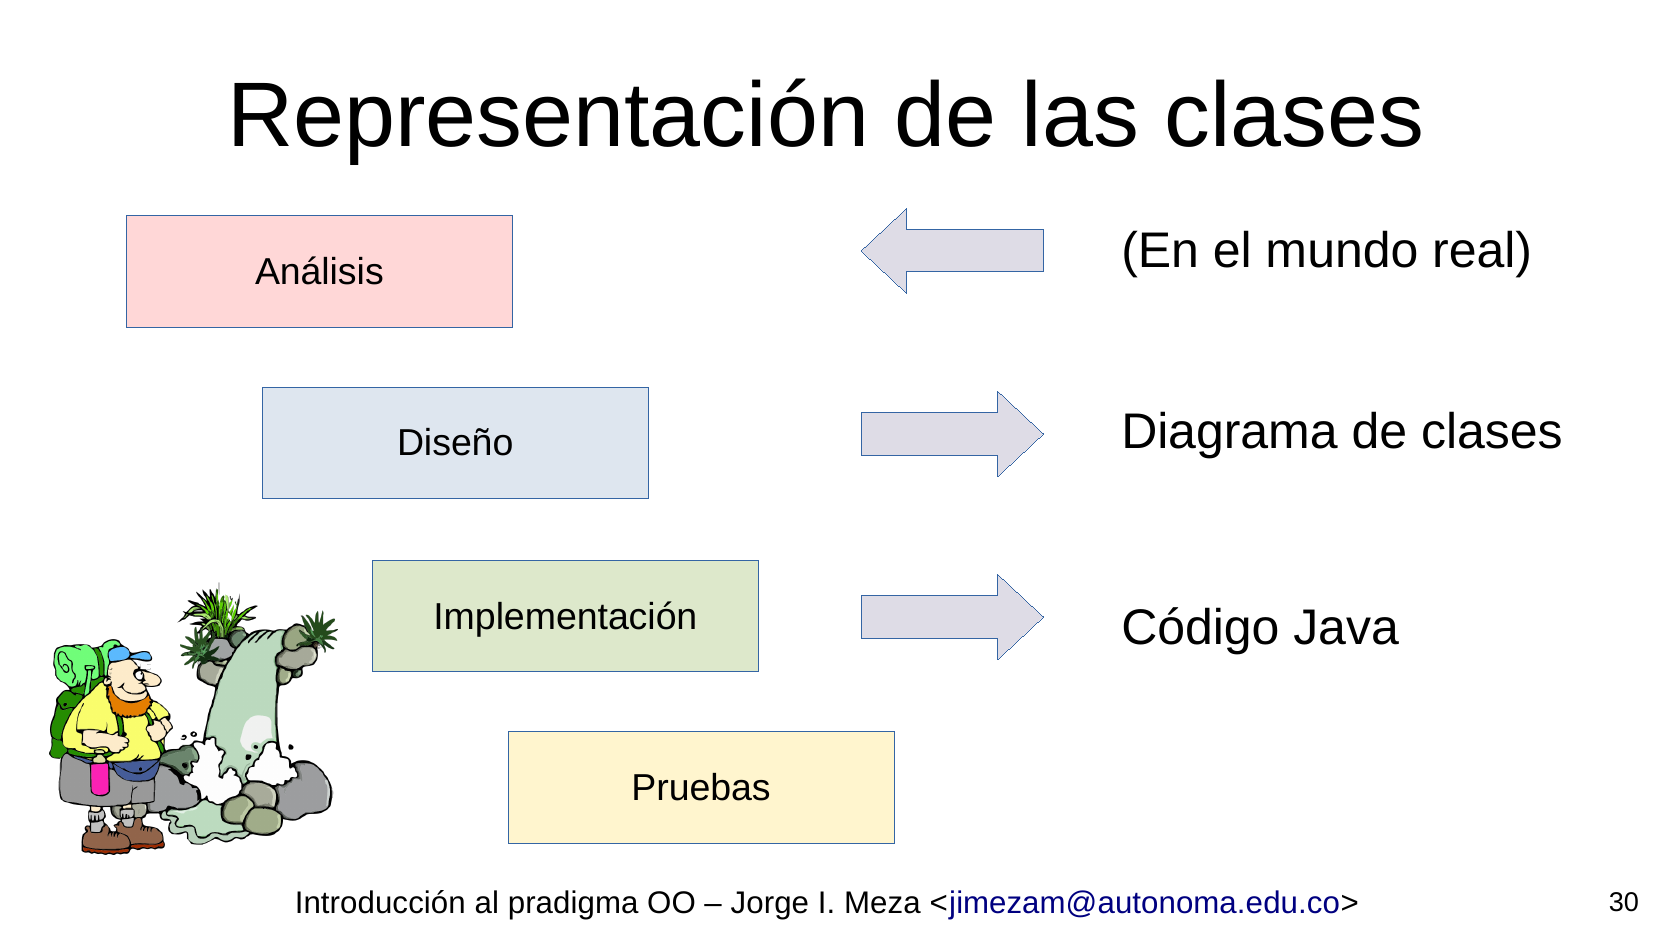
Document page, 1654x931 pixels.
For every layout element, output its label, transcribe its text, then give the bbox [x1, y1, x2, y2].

text_box [861, 574, 1044, 660]
title Representación de las clases [82, 37, 1571, 193]
text_box Análisis [126, 215, 513, 328]
text_box Pruebas [508, 731, 895, 844]
text_box [861, 208, 1044, 294]
text_box Diseño [262, 387, 649, 499]
picture [49, 582, 338, 855]
text_box [861, 391, 1044, 477]
text_box (En el mundo real) Diagrama de clases Código Java [1106, 214, 1654, 874]
text_box Implementación [372, 560, 759, 672]
